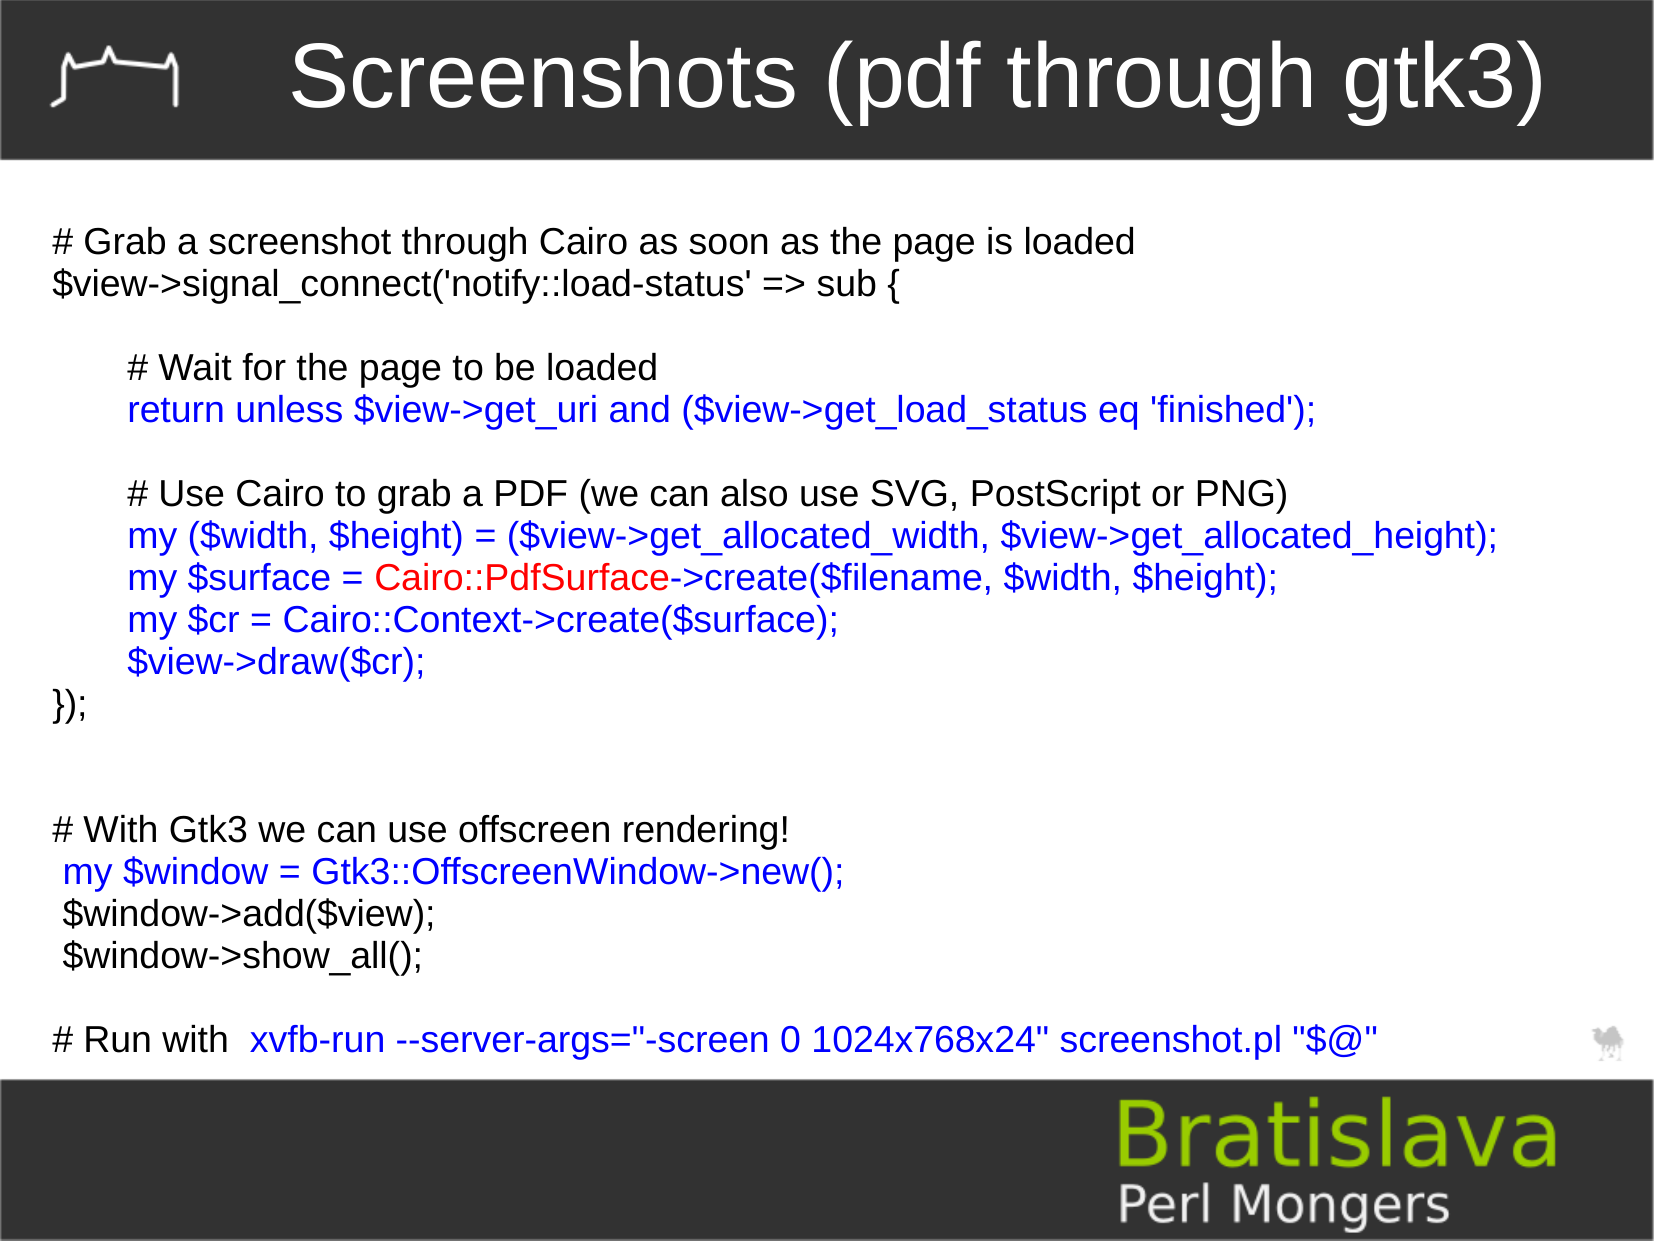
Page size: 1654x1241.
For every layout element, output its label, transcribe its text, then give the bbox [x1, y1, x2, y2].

picture [0, 0, 1654, 1241]
text_box # Grab a screenshot through Cairo as soon as the page is loaded $view->signal_connect('notify::load-status' => sub { # Wait for the page to be loaded return unless $view->get_uri and ($view->get_load_status eq 'finished'); # Use Cairo to grab a PDF (we can also use SVG, PostScript or PNG) my ($width, $height) = ($view->get_allocated_width, $view->get_allocated_height); my $surface = Cairo::PdfSurface->create($filename, $width, $height); my $cr = Cairo::Context->create($surface); $view->draw($cr); }); # With Gtk3 we can use offscreen rendering! my $window = Gtk3::OffscreenWindow->new(); $window->add($view); $window->show_all(); # Run with xvfb-run --server-args="-screen 0 1024x768x24" screenshot.pl "$@" [37, 213, 1651, 1068]
title Screenshots (pdf through gtk3) [193, 24, 1645, 128]
